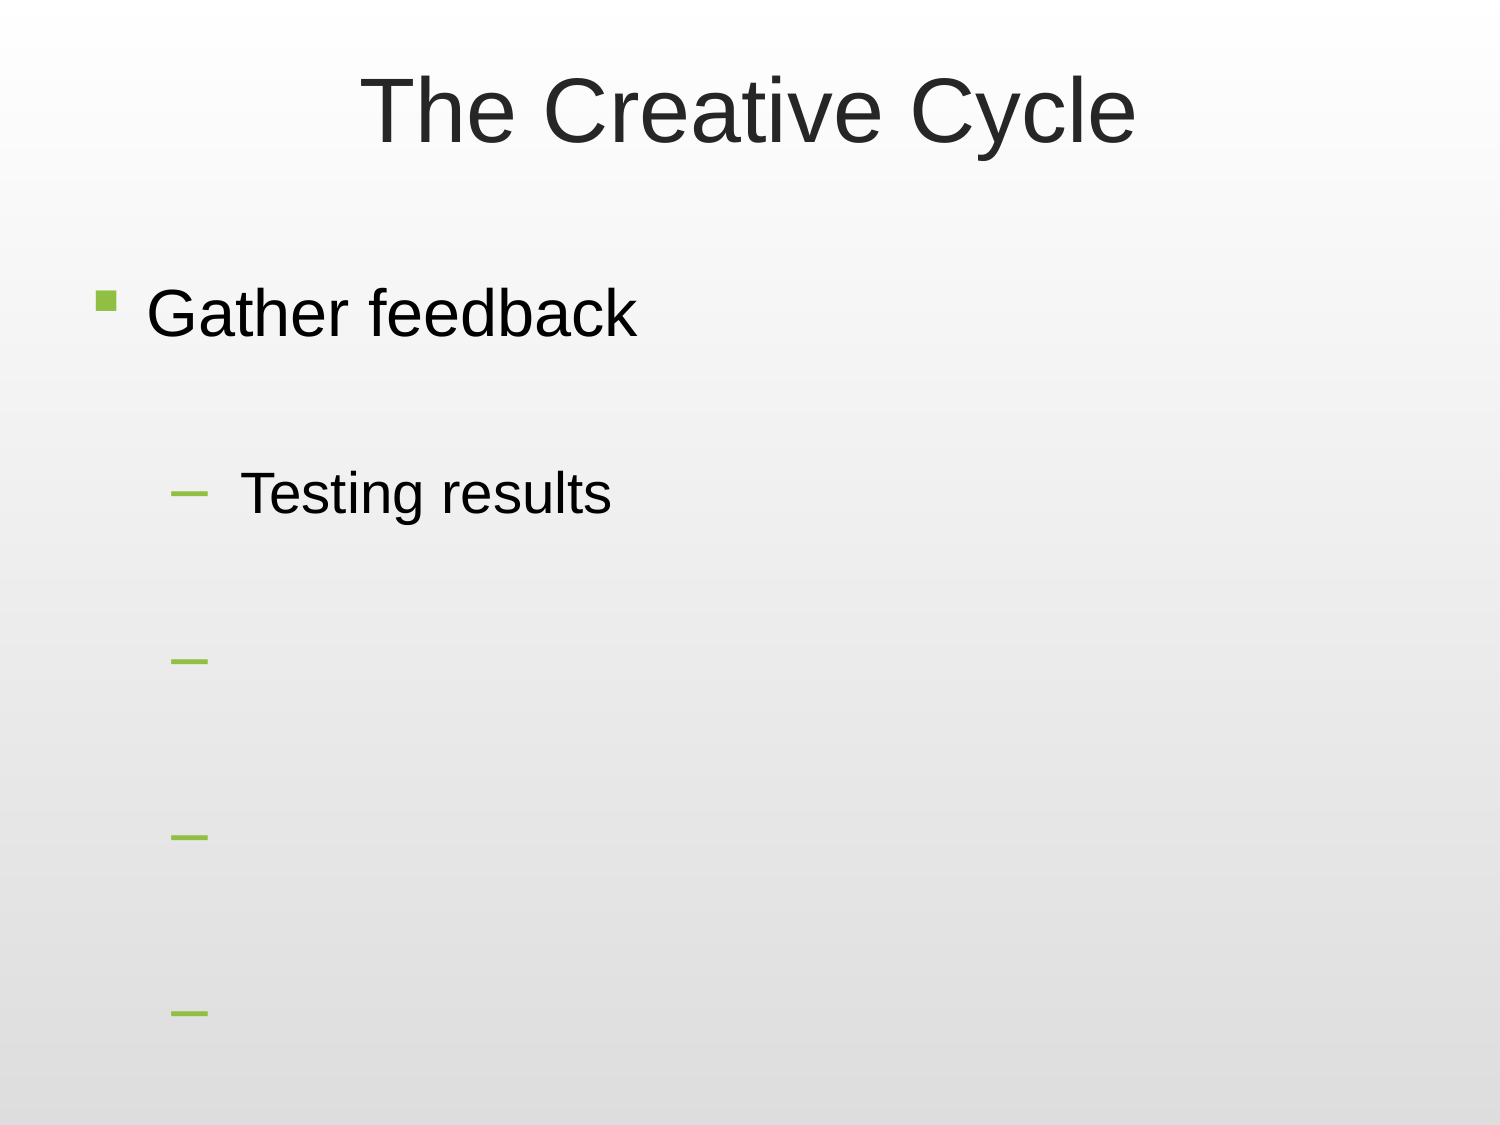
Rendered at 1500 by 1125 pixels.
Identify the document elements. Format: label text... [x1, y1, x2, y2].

title The Creative Cycle [75, 19, 1425, 191]
list Gather feedback Testing results [75, 262, 1425, 1005]
